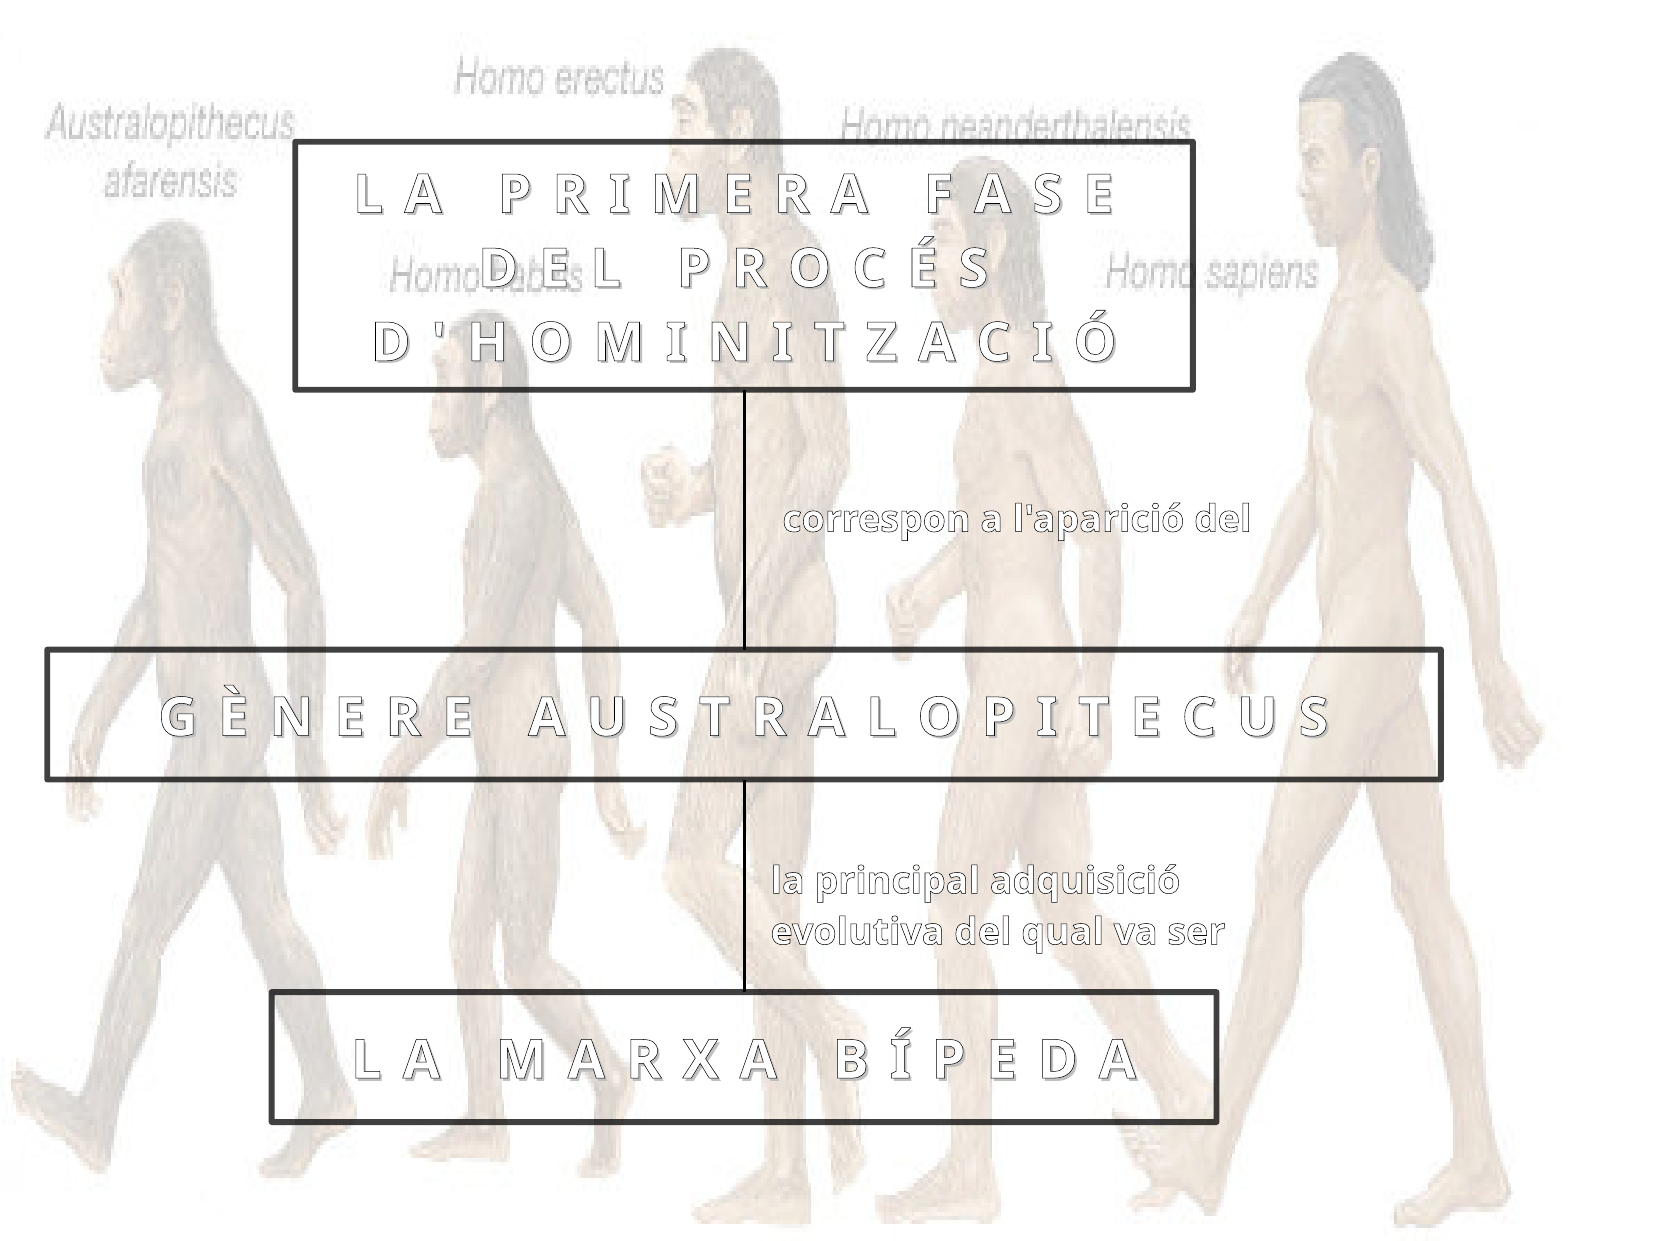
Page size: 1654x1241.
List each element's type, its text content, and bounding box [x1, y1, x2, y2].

picture [0, 0, 1654, 1241]
text_box LA MARXA BÍPEDA [271, 992, 1217, 1123]
text_box LA PRIMERA FASE DEL PROCÉS D'HOMINITZACIÓ [295, 141, 1193, 390]
text_box GÈNERE AUSTRALOPITECUS [47, 649, 1441, 780]
text_box la principal adquisició evolutiva del qual va ser [755, 845, 1264, 945]
text_box correspon a l'aparició del [767, 484, 1276, 542]
